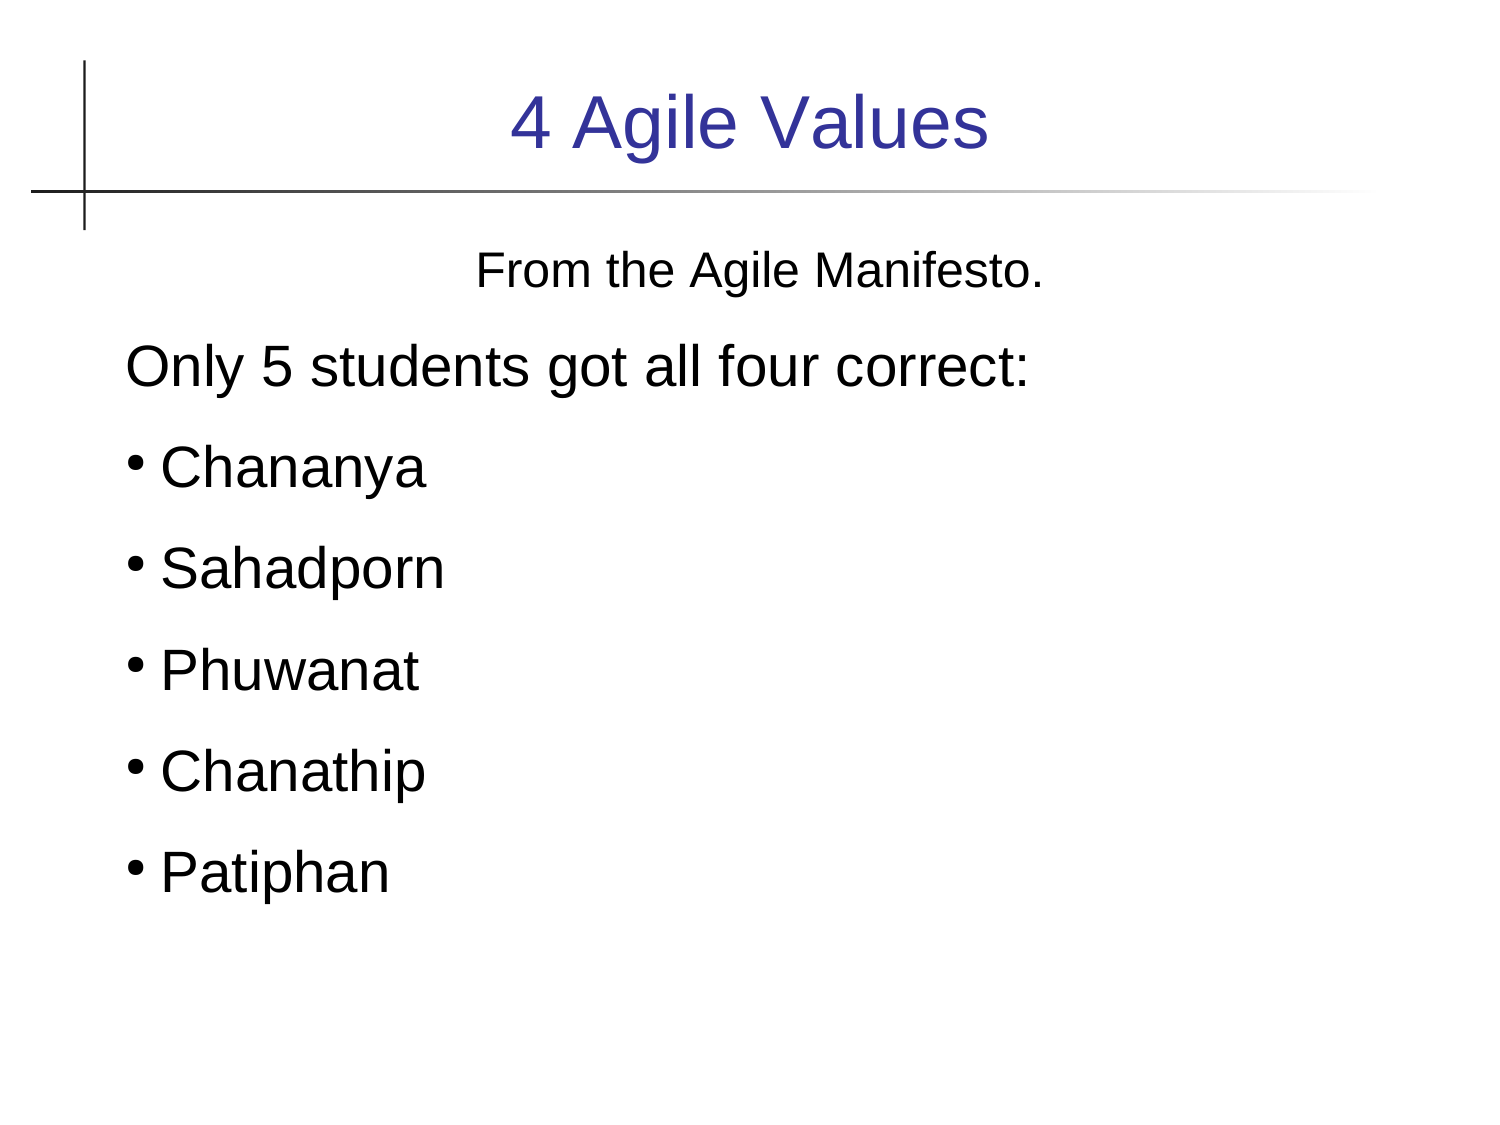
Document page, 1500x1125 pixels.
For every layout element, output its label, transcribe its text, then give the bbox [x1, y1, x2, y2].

list From the Agile Manifesto. Only 5 students got all four correct: Chananya Sahadporn Phuwanat Chanathip Patiphan [110, 229, 1411, 1021]
title 4 Agile Values [50, 37, 1450, 201]
